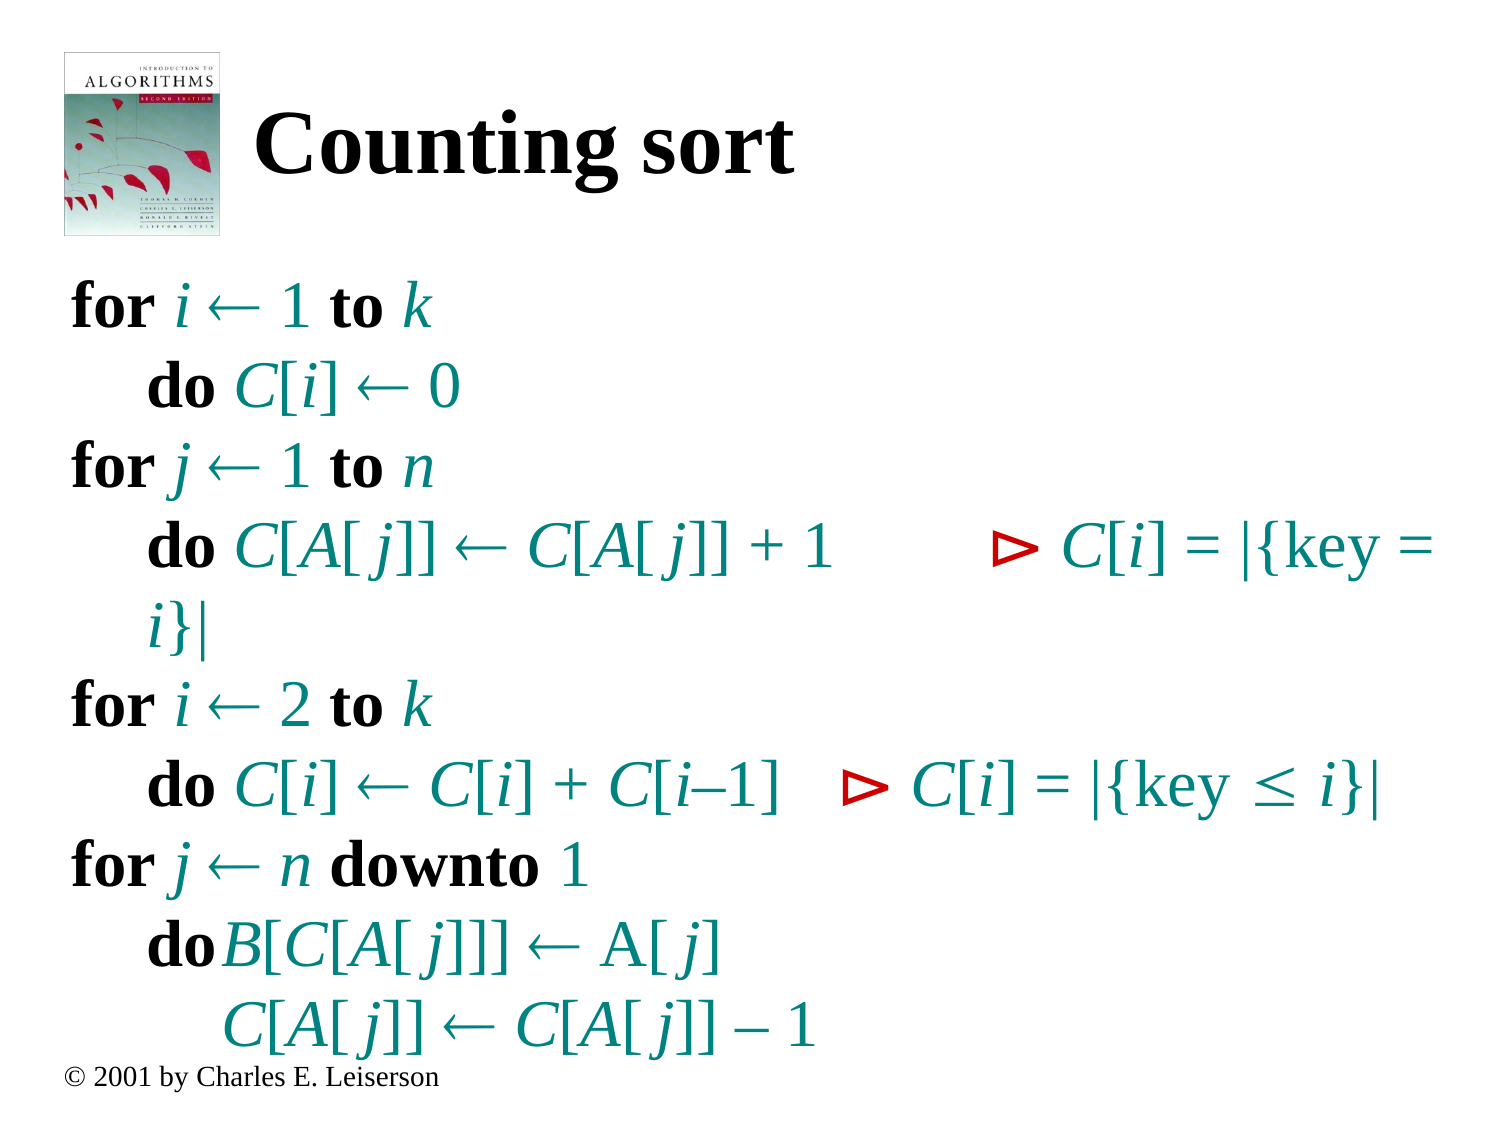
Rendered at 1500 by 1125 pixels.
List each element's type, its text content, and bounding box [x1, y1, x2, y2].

title Counting sort [237, 49, 1475, 238]
text_box for i  1 to k do C[i]  0 for j  1 to n do C[A[ j]]  C[A[ j]] + 1 ⊳ C[i] = |{key = i}| for i  2 to k do C[i]  C[i] + C[i–1] ⊳ C[i] = |{key  i}| for j  n downto 1 do B[C[A[ j]]]  A[ j] C[A[ j]]  C[A[ j]] – 1 [56, 252, 1500, 1068]
picture [64, 52, 220, 236]
